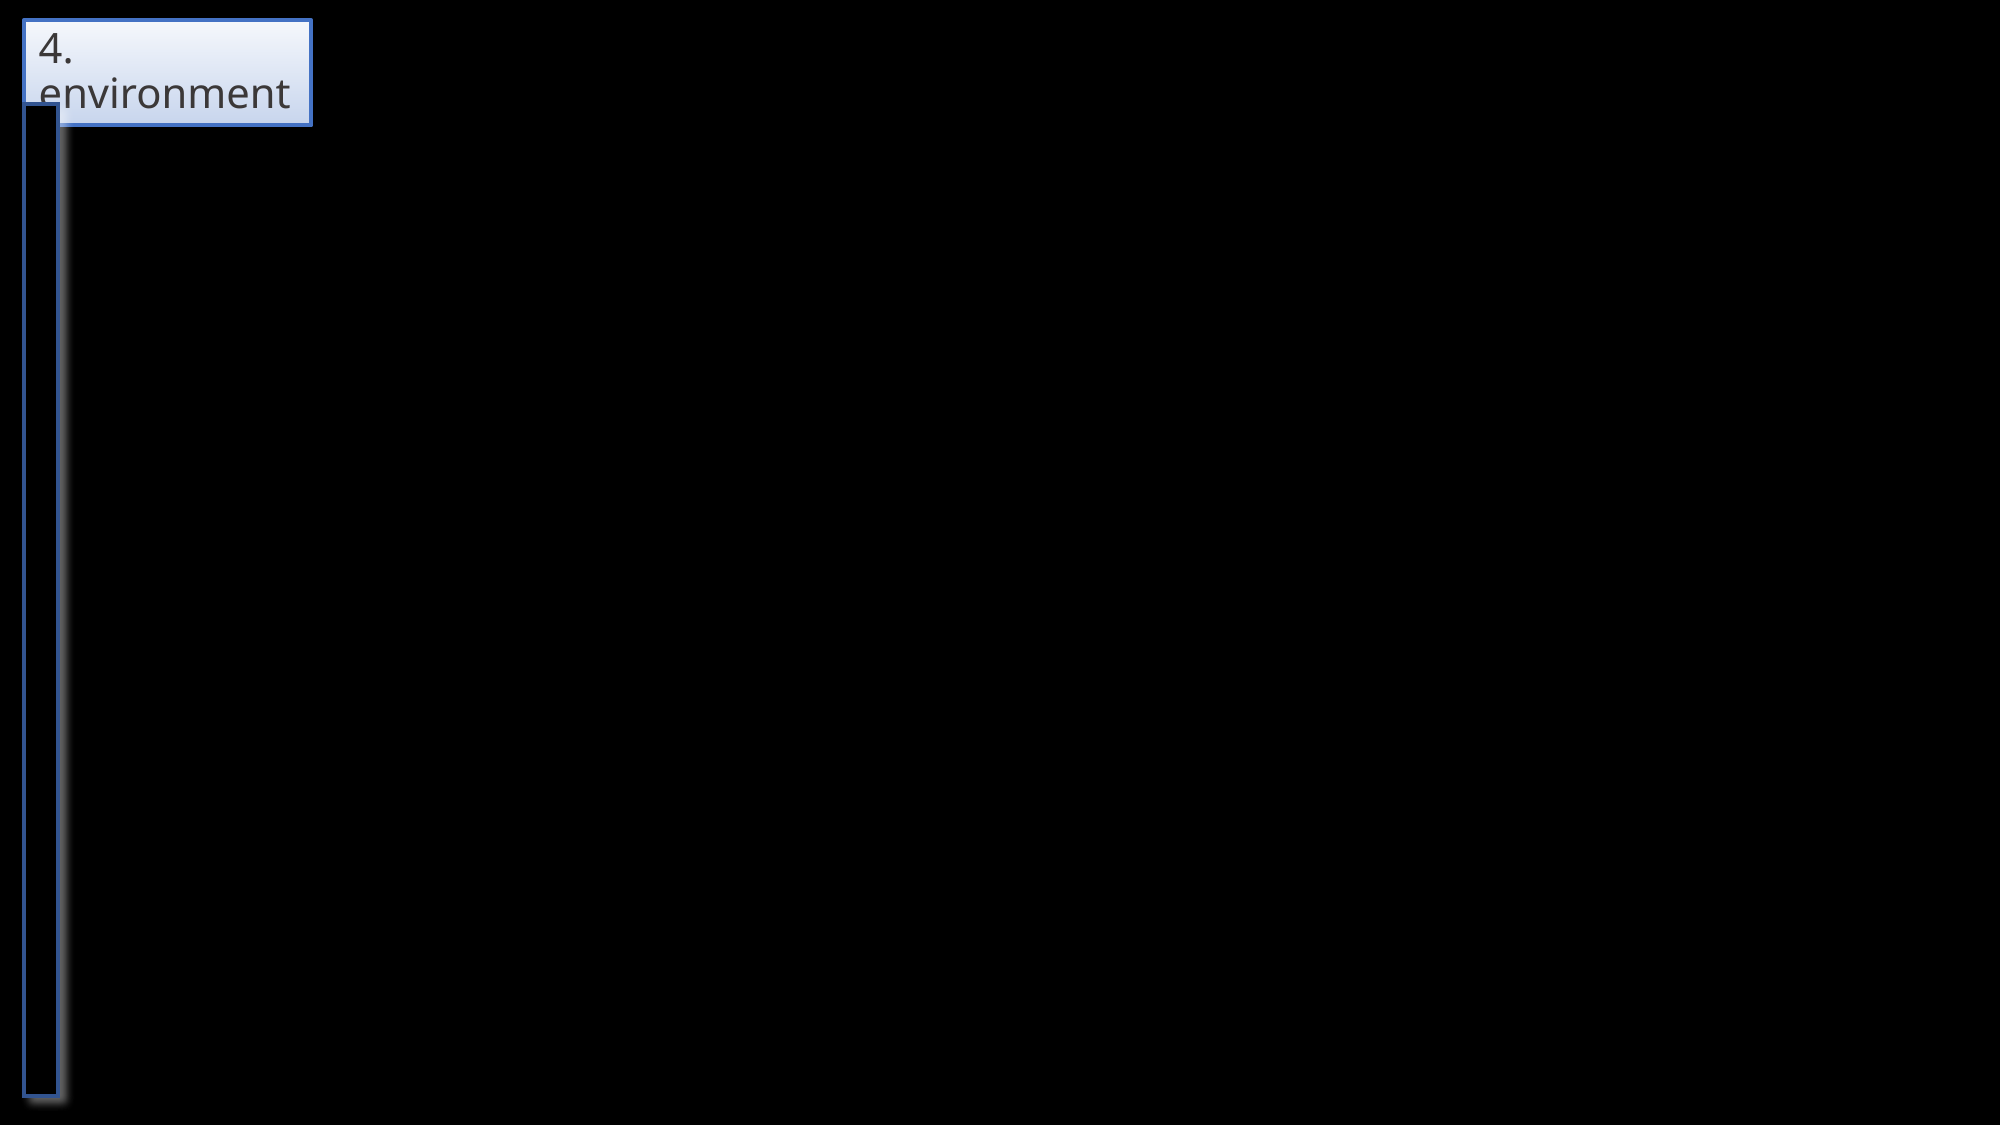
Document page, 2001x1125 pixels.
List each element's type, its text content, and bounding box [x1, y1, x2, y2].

title 4. environment [23, 20, 312, 81]
text_box [23, 103, 58, 1096]
